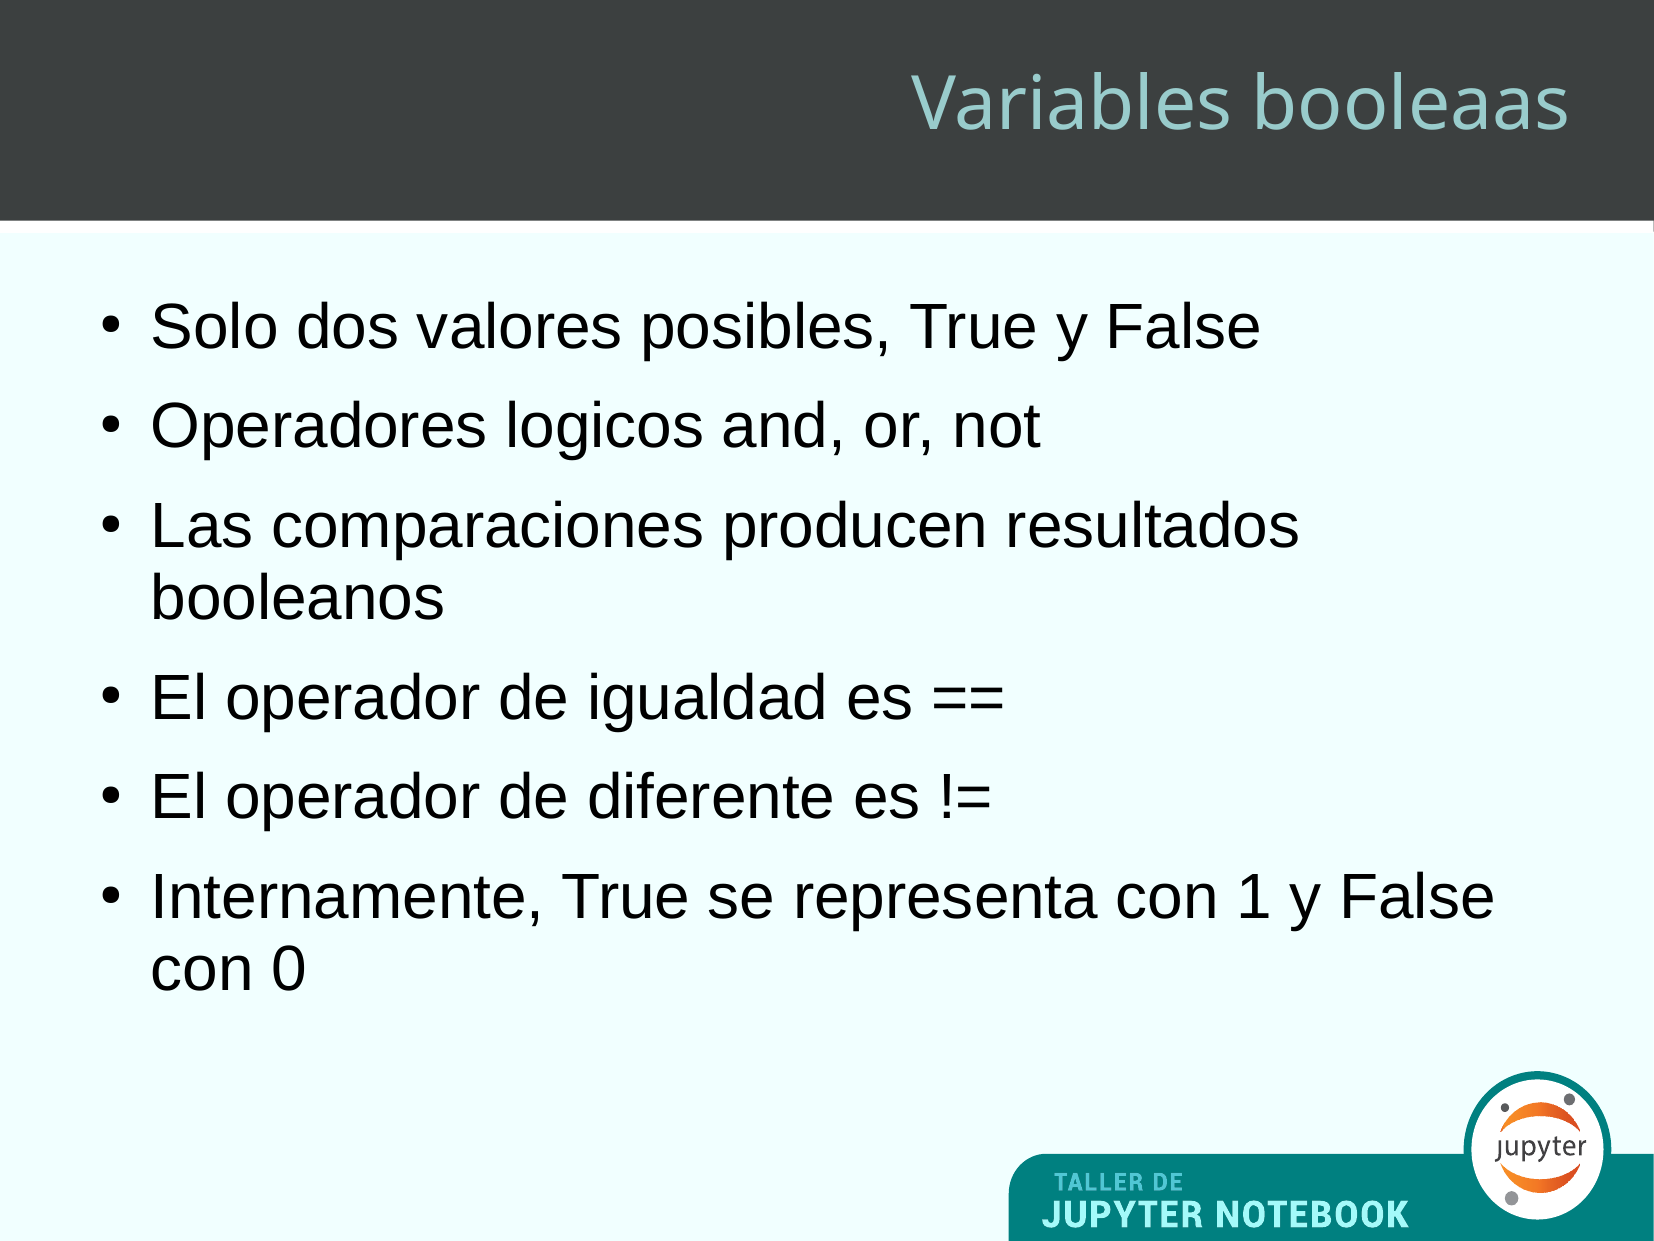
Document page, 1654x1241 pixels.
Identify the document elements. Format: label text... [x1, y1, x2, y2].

list Solo dos valores posibles, True y False Operadores logicos and, or, not Las comparaciones producen resultados booleanos El operador de igualdad es == El operador de diferente es != Internamente, True se representa con 1 y False con 0 [82, 290, 1571, 1010]
title Variables booleaas [82, 49, 1571, 257]
